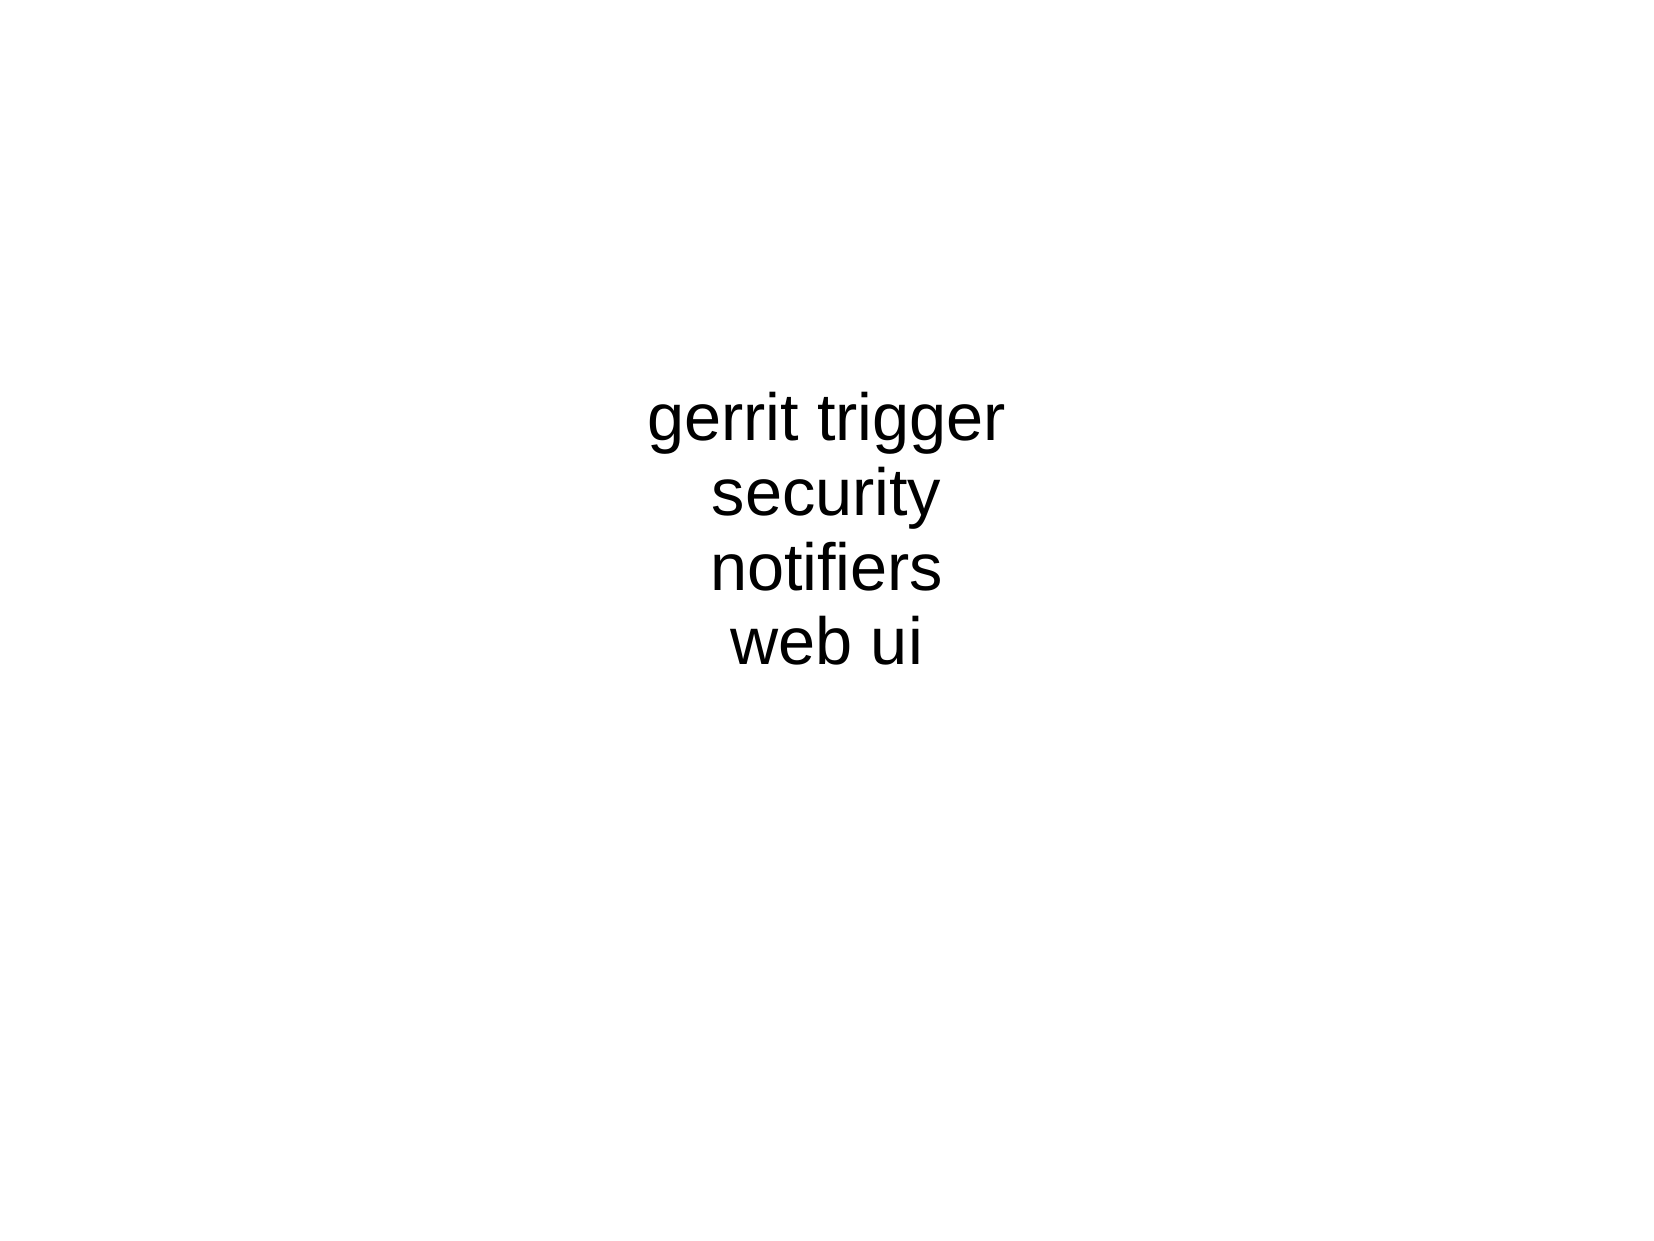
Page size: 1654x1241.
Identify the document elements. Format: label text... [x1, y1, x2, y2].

subtitle gerrit trigger security notifiers web ui [82, 49, 1571, 1010]
